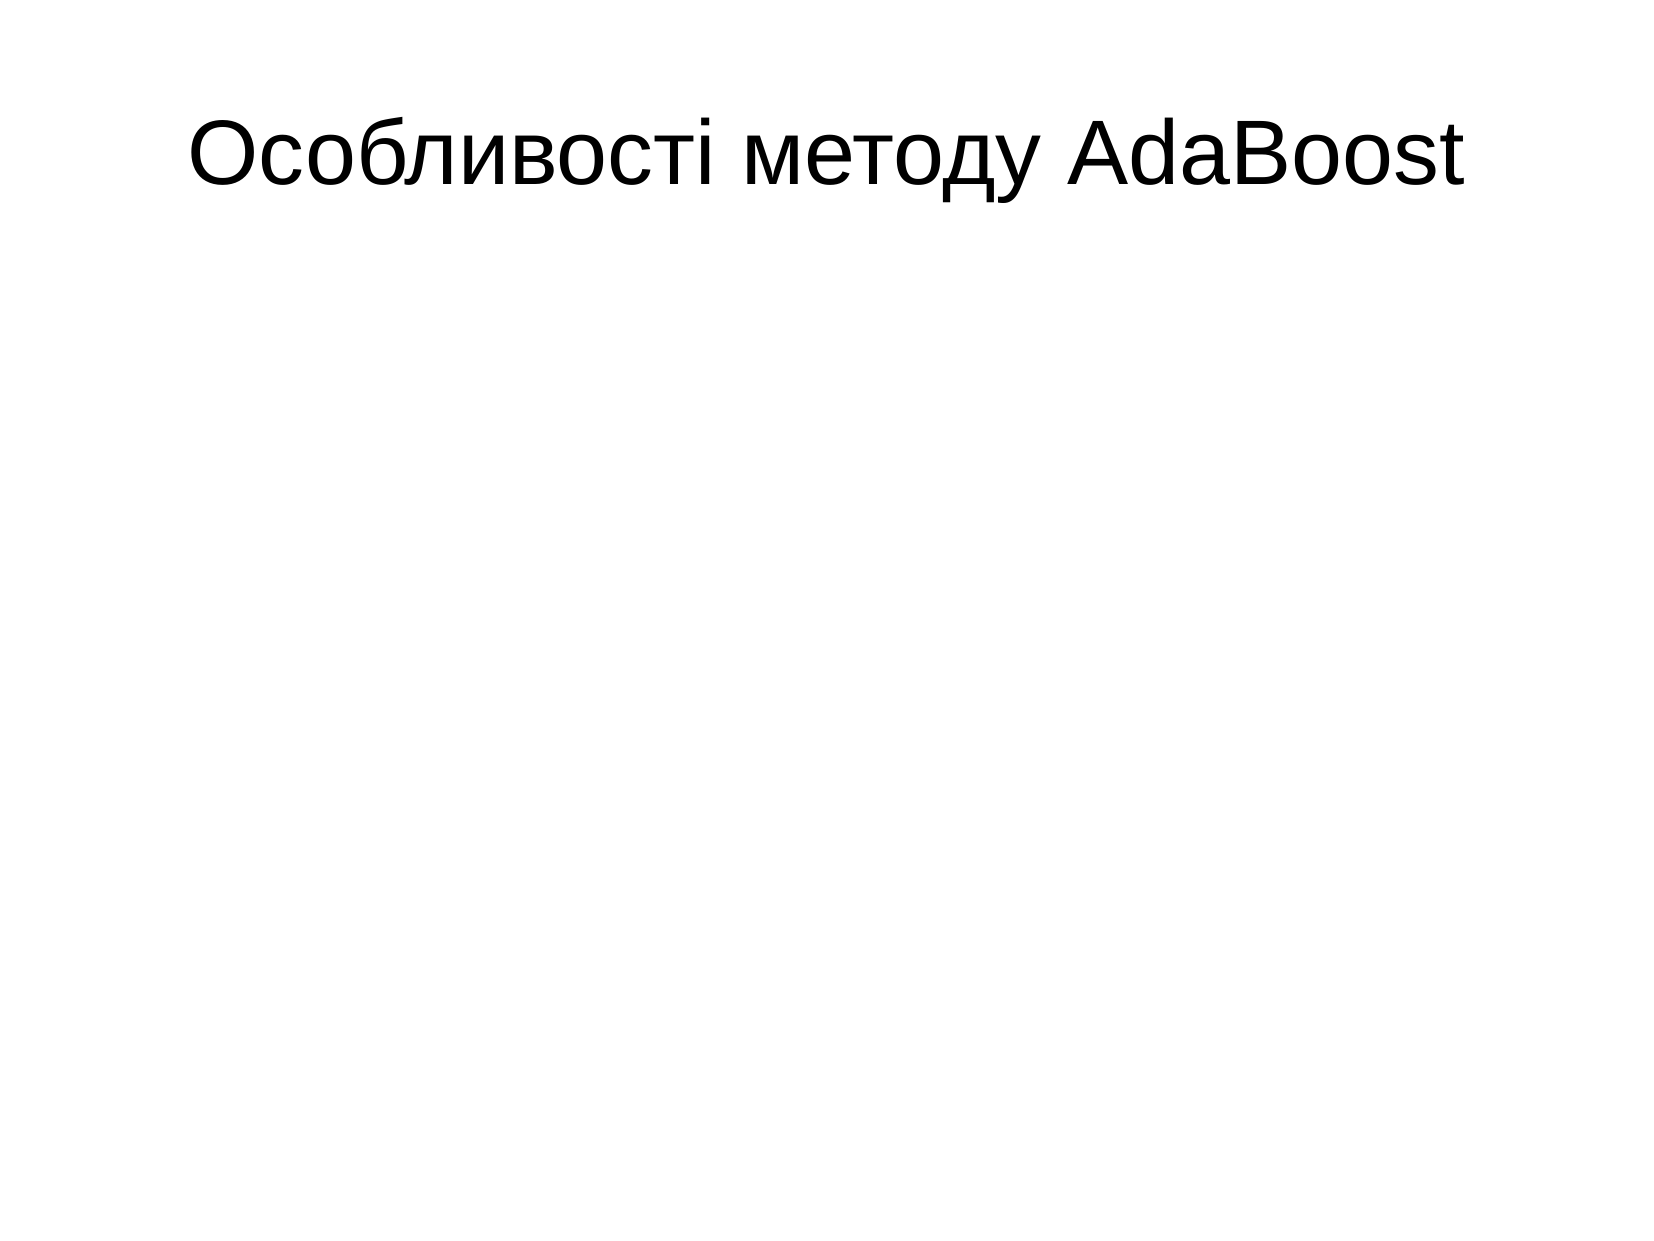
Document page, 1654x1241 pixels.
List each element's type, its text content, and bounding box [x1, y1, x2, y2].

title Особливості методу AdaBoost [82, 49, 1571, 257]
